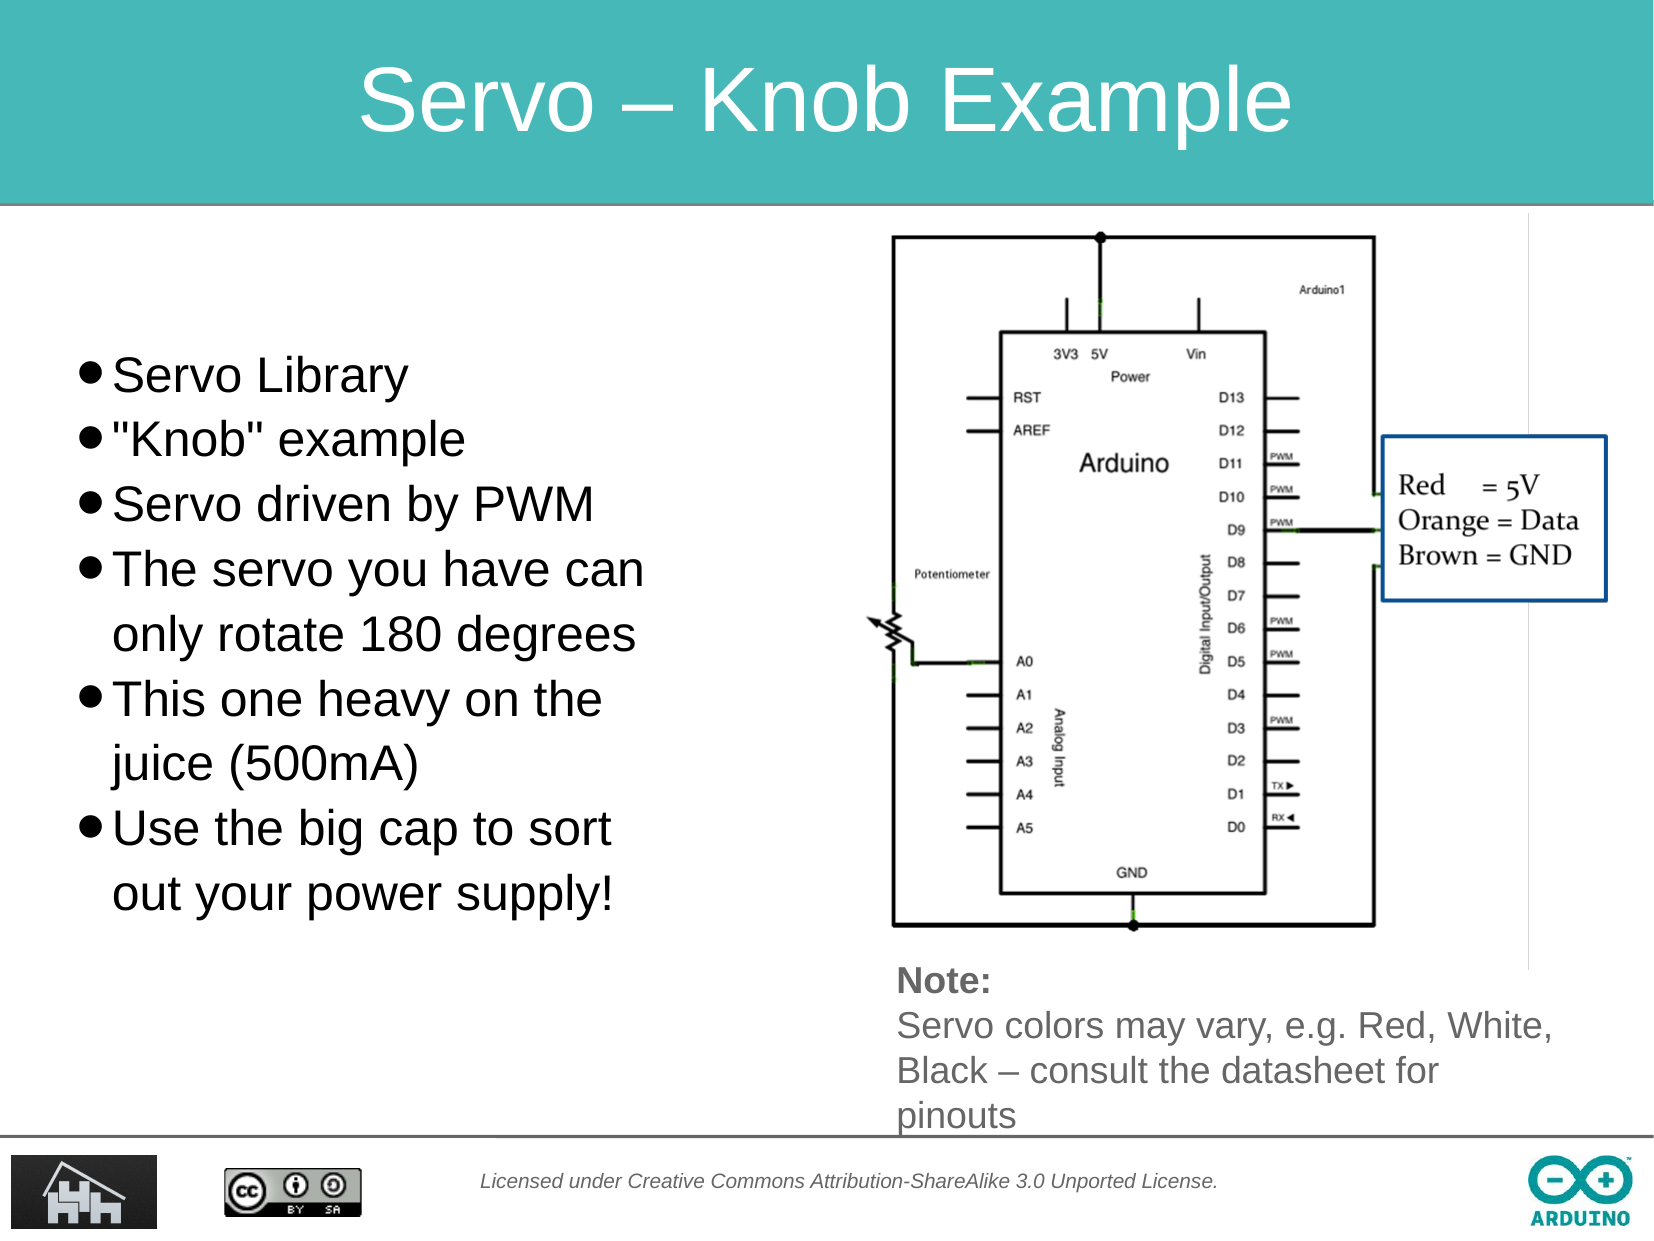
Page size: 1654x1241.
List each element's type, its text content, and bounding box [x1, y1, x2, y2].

picture [1498, 1149, 1654, 1233]
title Servo – Knob Example [0, 0, 1654, 204]
picture [224, 1168, 362, 1217]
text_box Servo Library "Knob" example Servo driven by PWM The servo you have can only rotate 180 degrees This one heavy on the juice (500mA) Use the big cap to sort out your power supply! [70, 331, 668, 995]
text_box Note: Servo colors may vary, e.g. Red, White, Black – consult the datasheet for pinouts [881, 941, 1571, 1223]
picture [831, 212, 1654, 971]
picture [11, 1155, 157, 1229]
